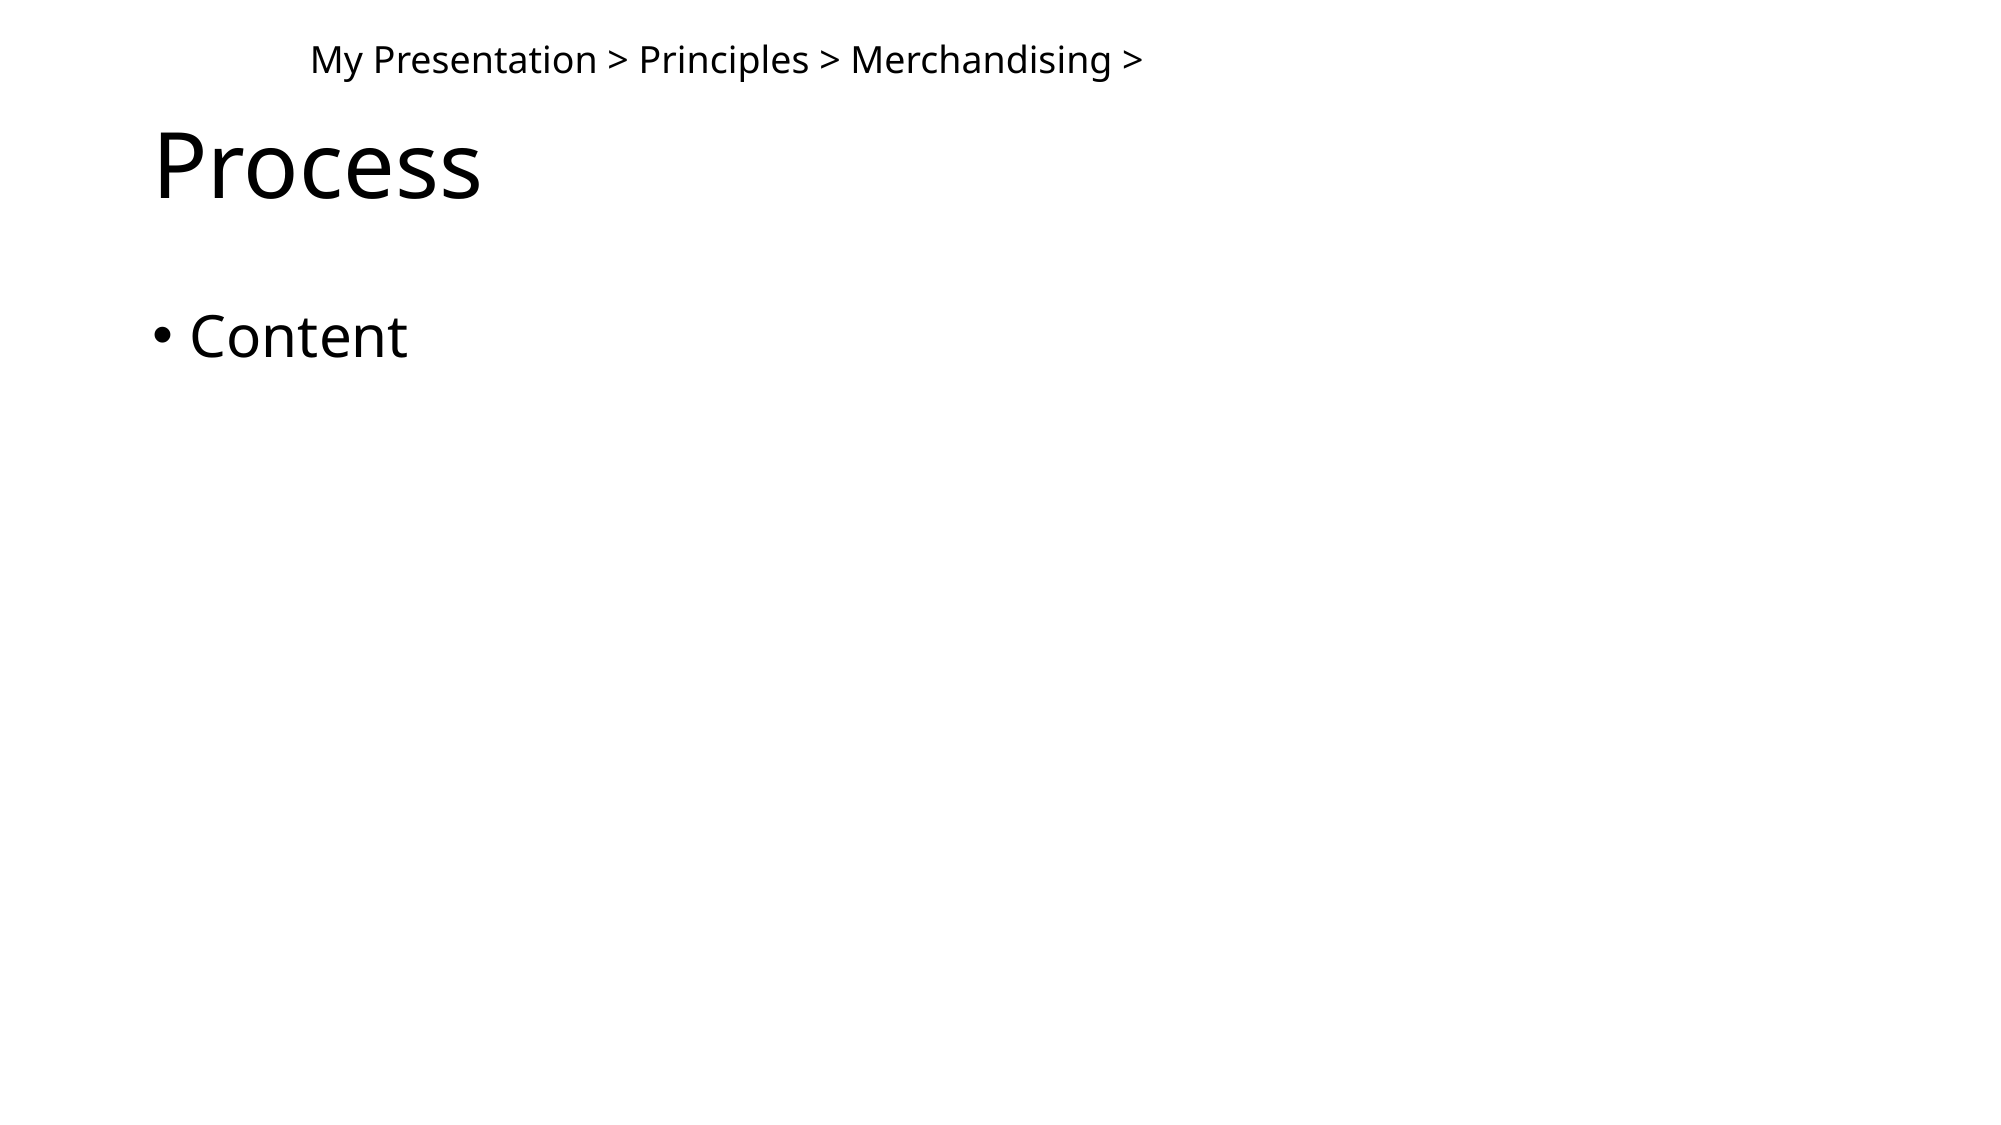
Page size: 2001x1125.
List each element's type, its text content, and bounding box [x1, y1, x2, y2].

text_box My Presentation > Principles > Merchandising > [295, 25, 1114, 81]
list Content [137, 299, 1863, 1014]
title Process [137, 59, 1863, 278]
